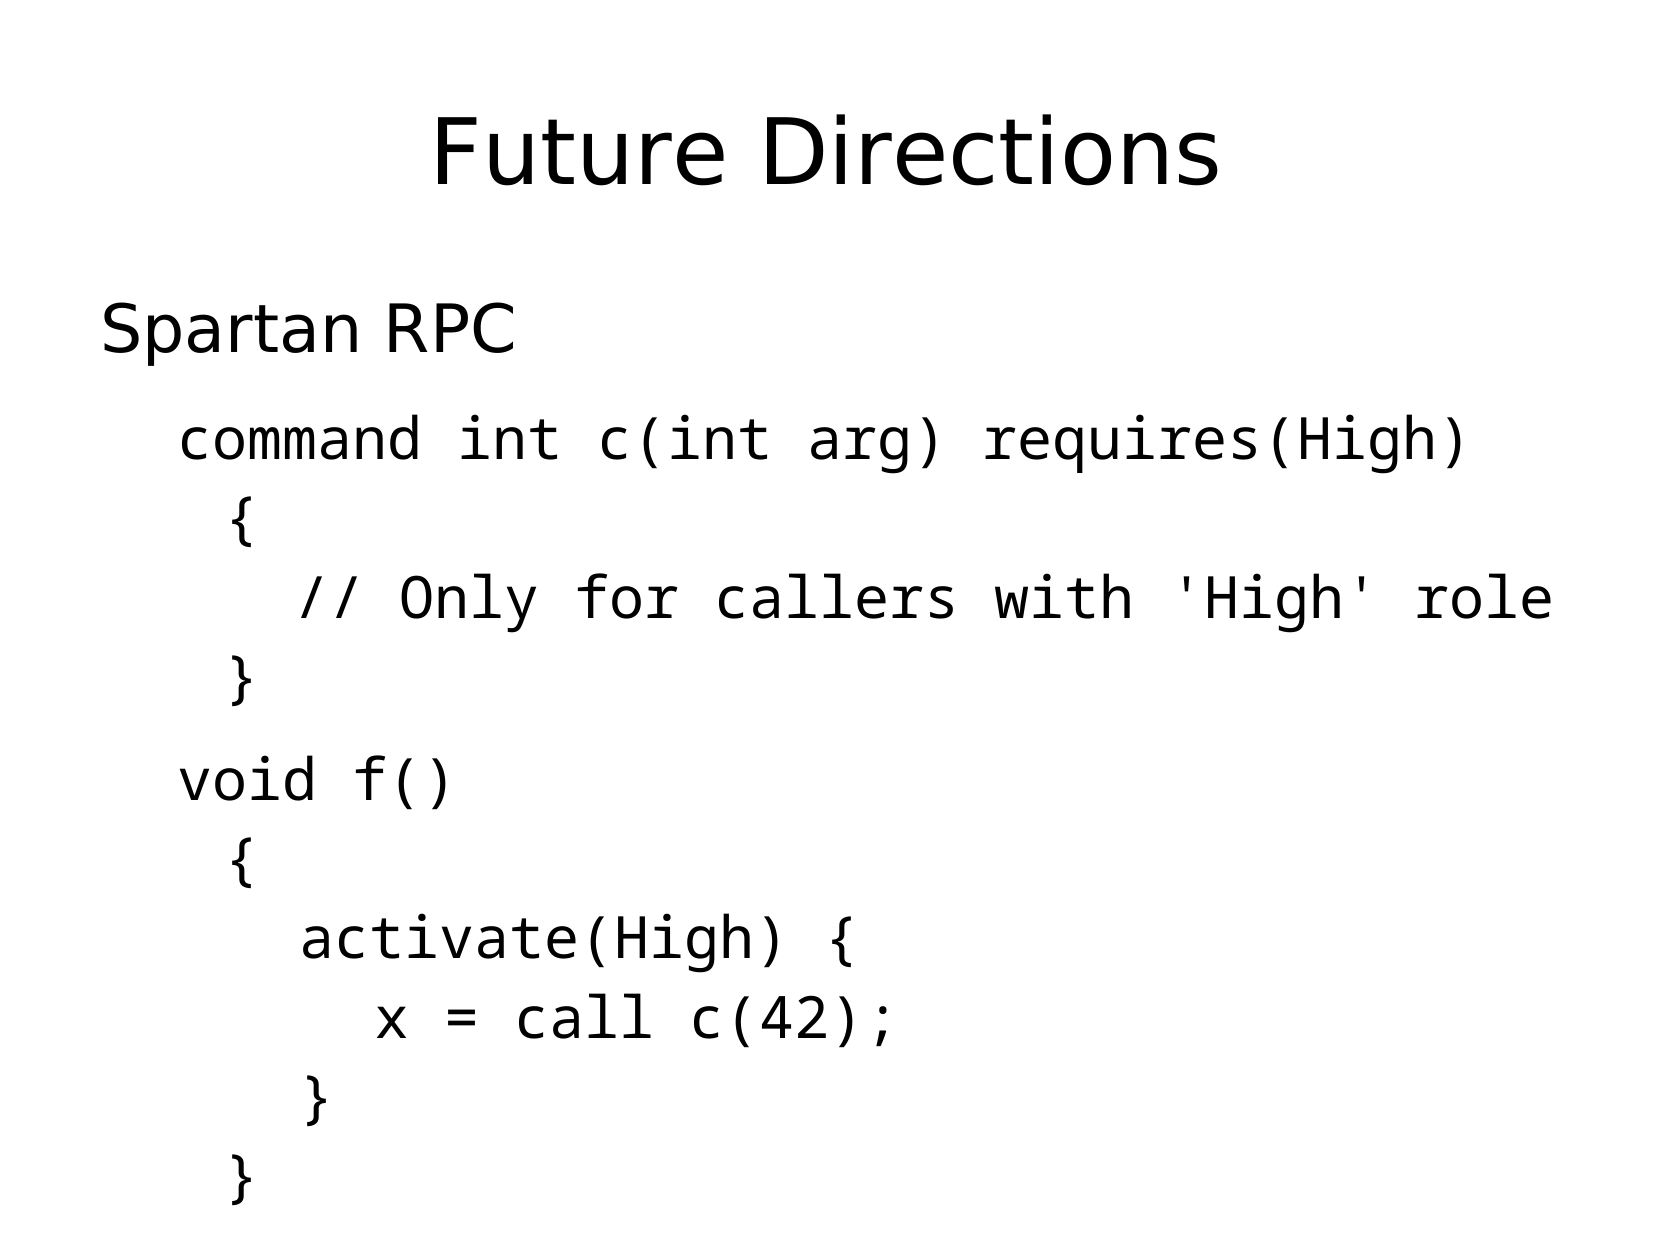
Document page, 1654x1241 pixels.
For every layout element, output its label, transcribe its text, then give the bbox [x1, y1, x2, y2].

list Spartan RPC command int c(int arg) requires(High) { // Only for callers with 'High' role } void f() { activate(High) { x = call c(42); } } [82, 290, 1571, 1094]
title Future Directions [82, 56, 1571, 250]
